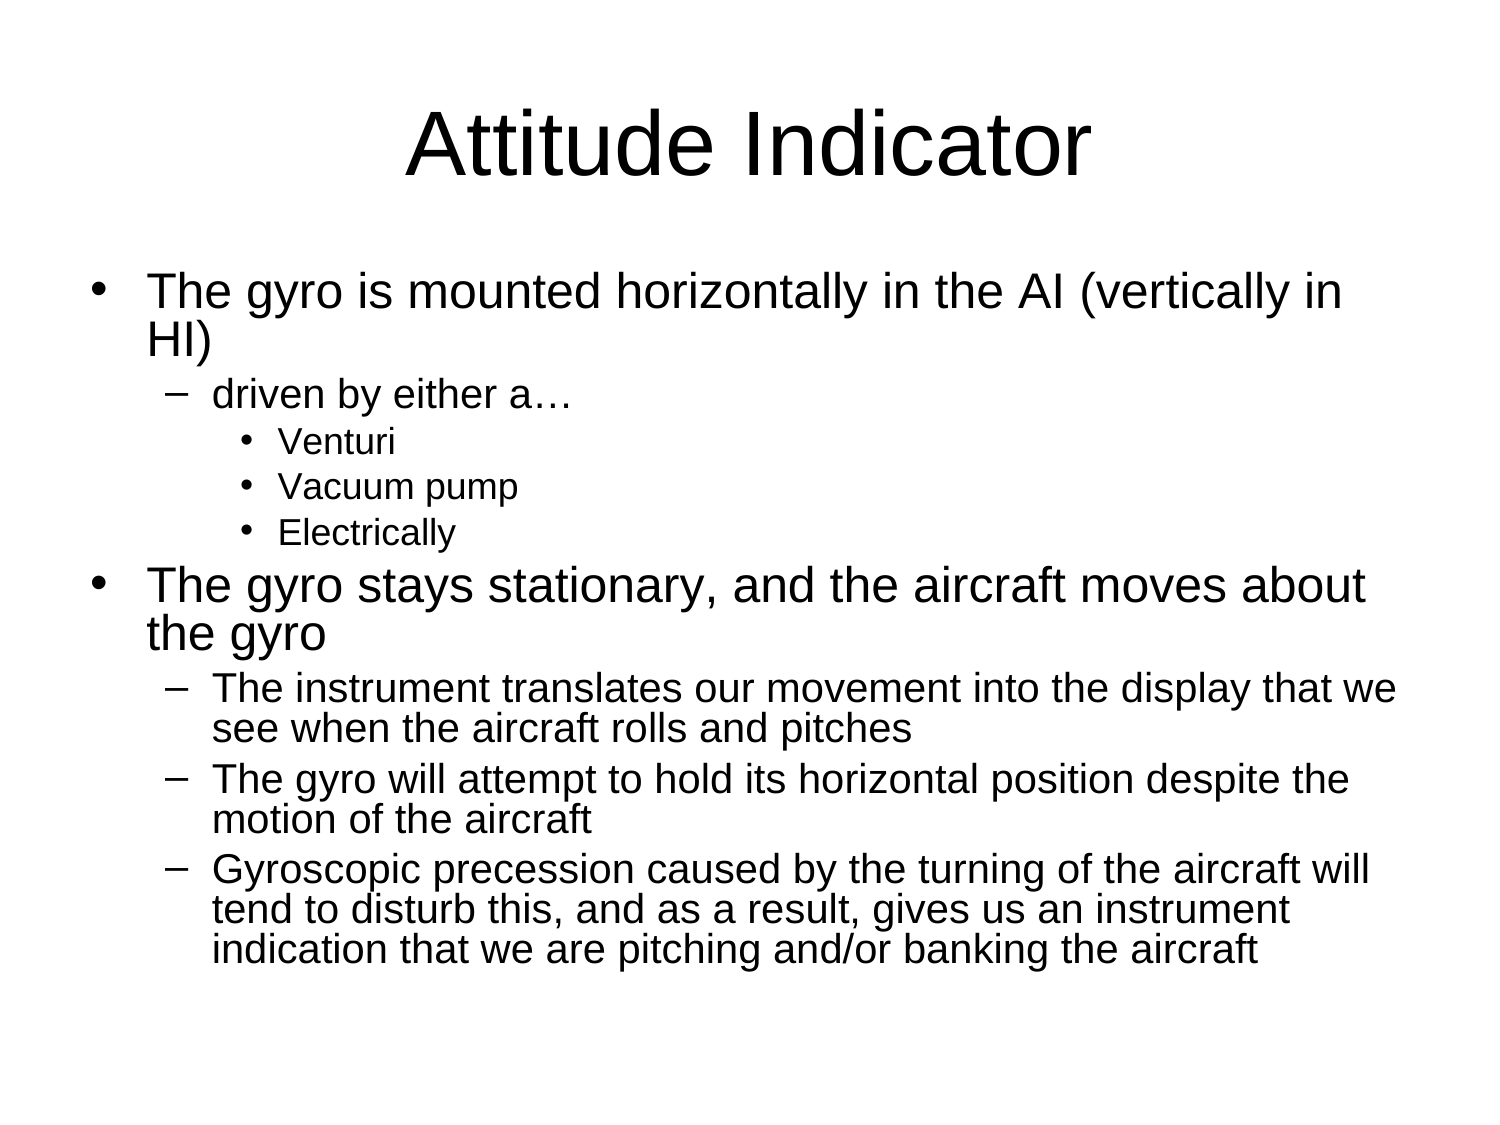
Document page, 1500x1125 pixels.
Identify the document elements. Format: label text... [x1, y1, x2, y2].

title Attitude Indicator [75, 45, 1426, 233]
list The gyro is mounted horizontally in the AI (vertically in HI) driven by either a… Venturi Vacuum pump Electrically The gyro stays stationary, and the aircraft moves about the gyro The instrument translates our movement into the display that we see when the aircraft rolls and pitches The gyro will attempt to hold its horizontal position despite the motion of the aircraft Gyroscopic precession caused by the turning of the aircraft will tend to disturb this, and as a result, gives us an instrument indication that we are pitching and/or banking the aircraft [75, 262, 1426, 1037]
